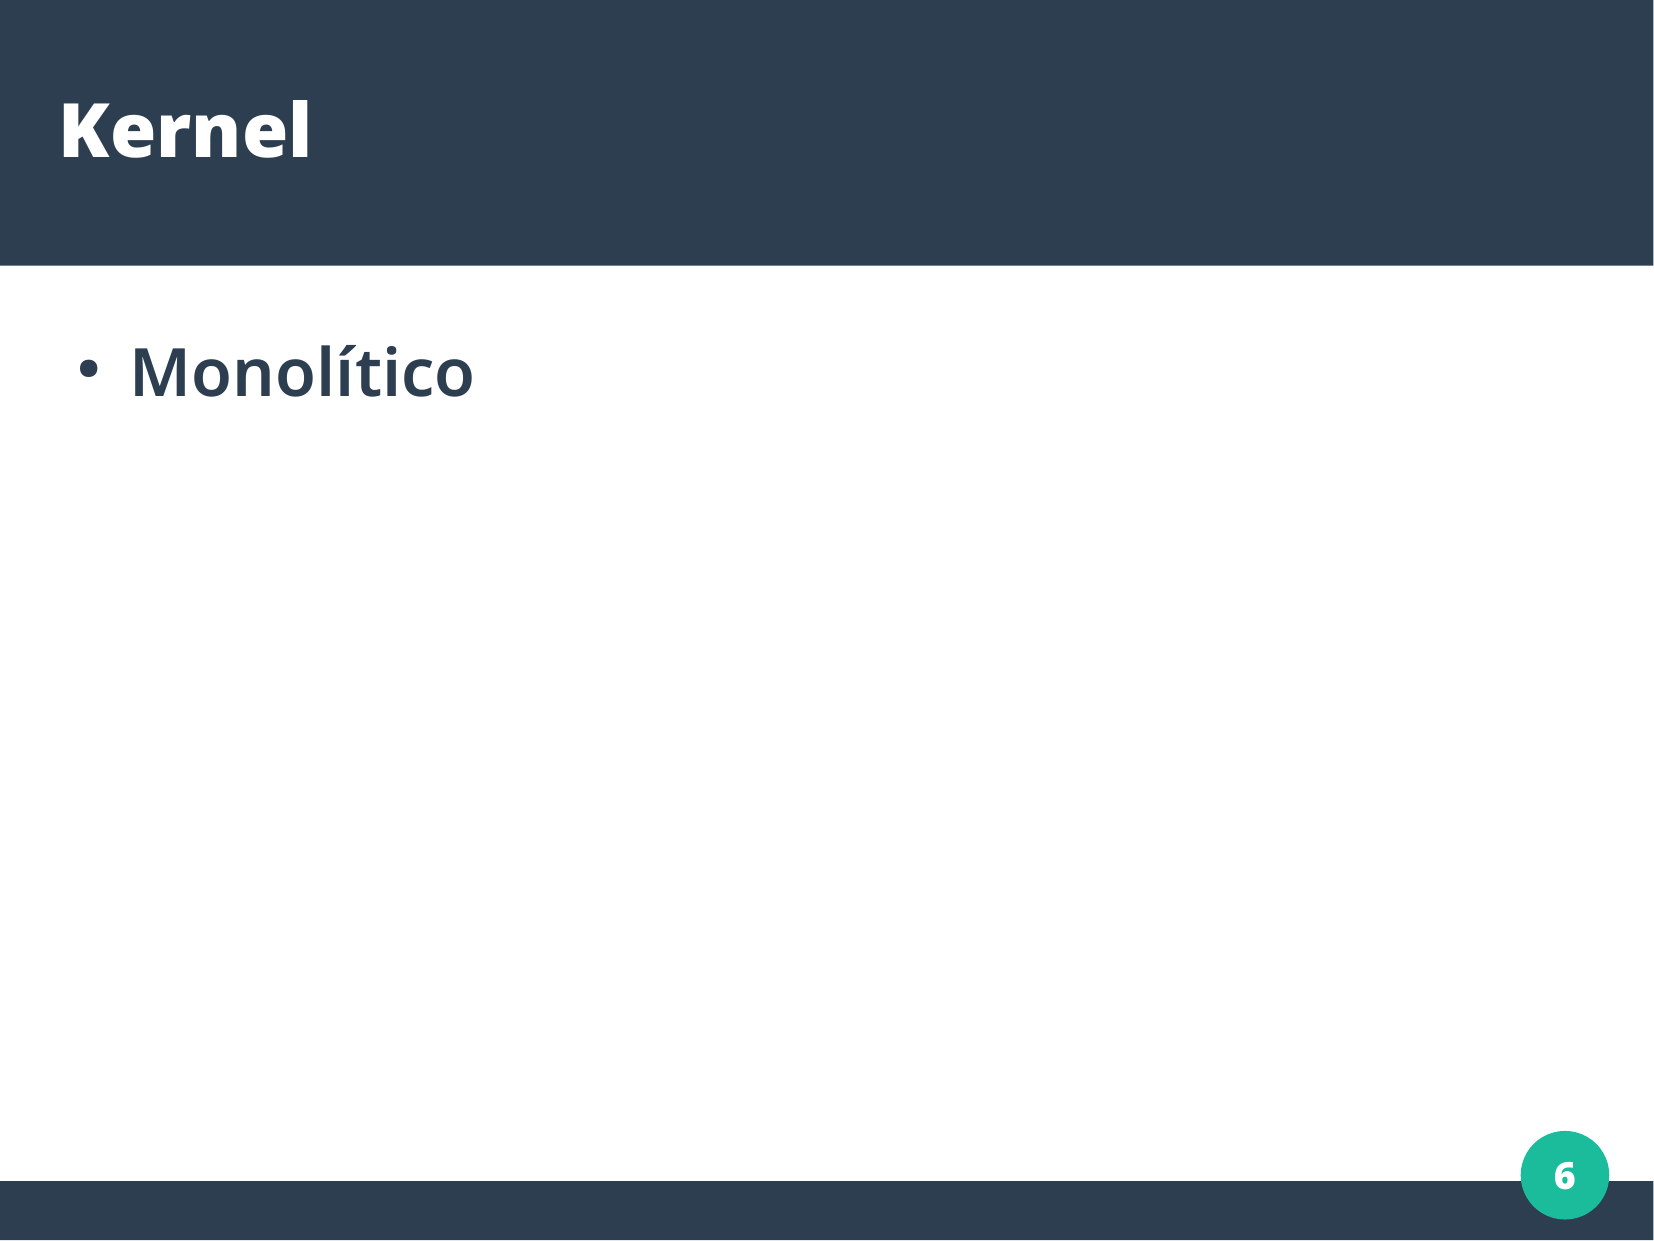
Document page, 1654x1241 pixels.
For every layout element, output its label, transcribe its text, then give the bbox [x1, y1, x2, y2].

title Kernel [59, 49, 1595, 207]
list Monolítico [59, 324, 1595, 1152]
